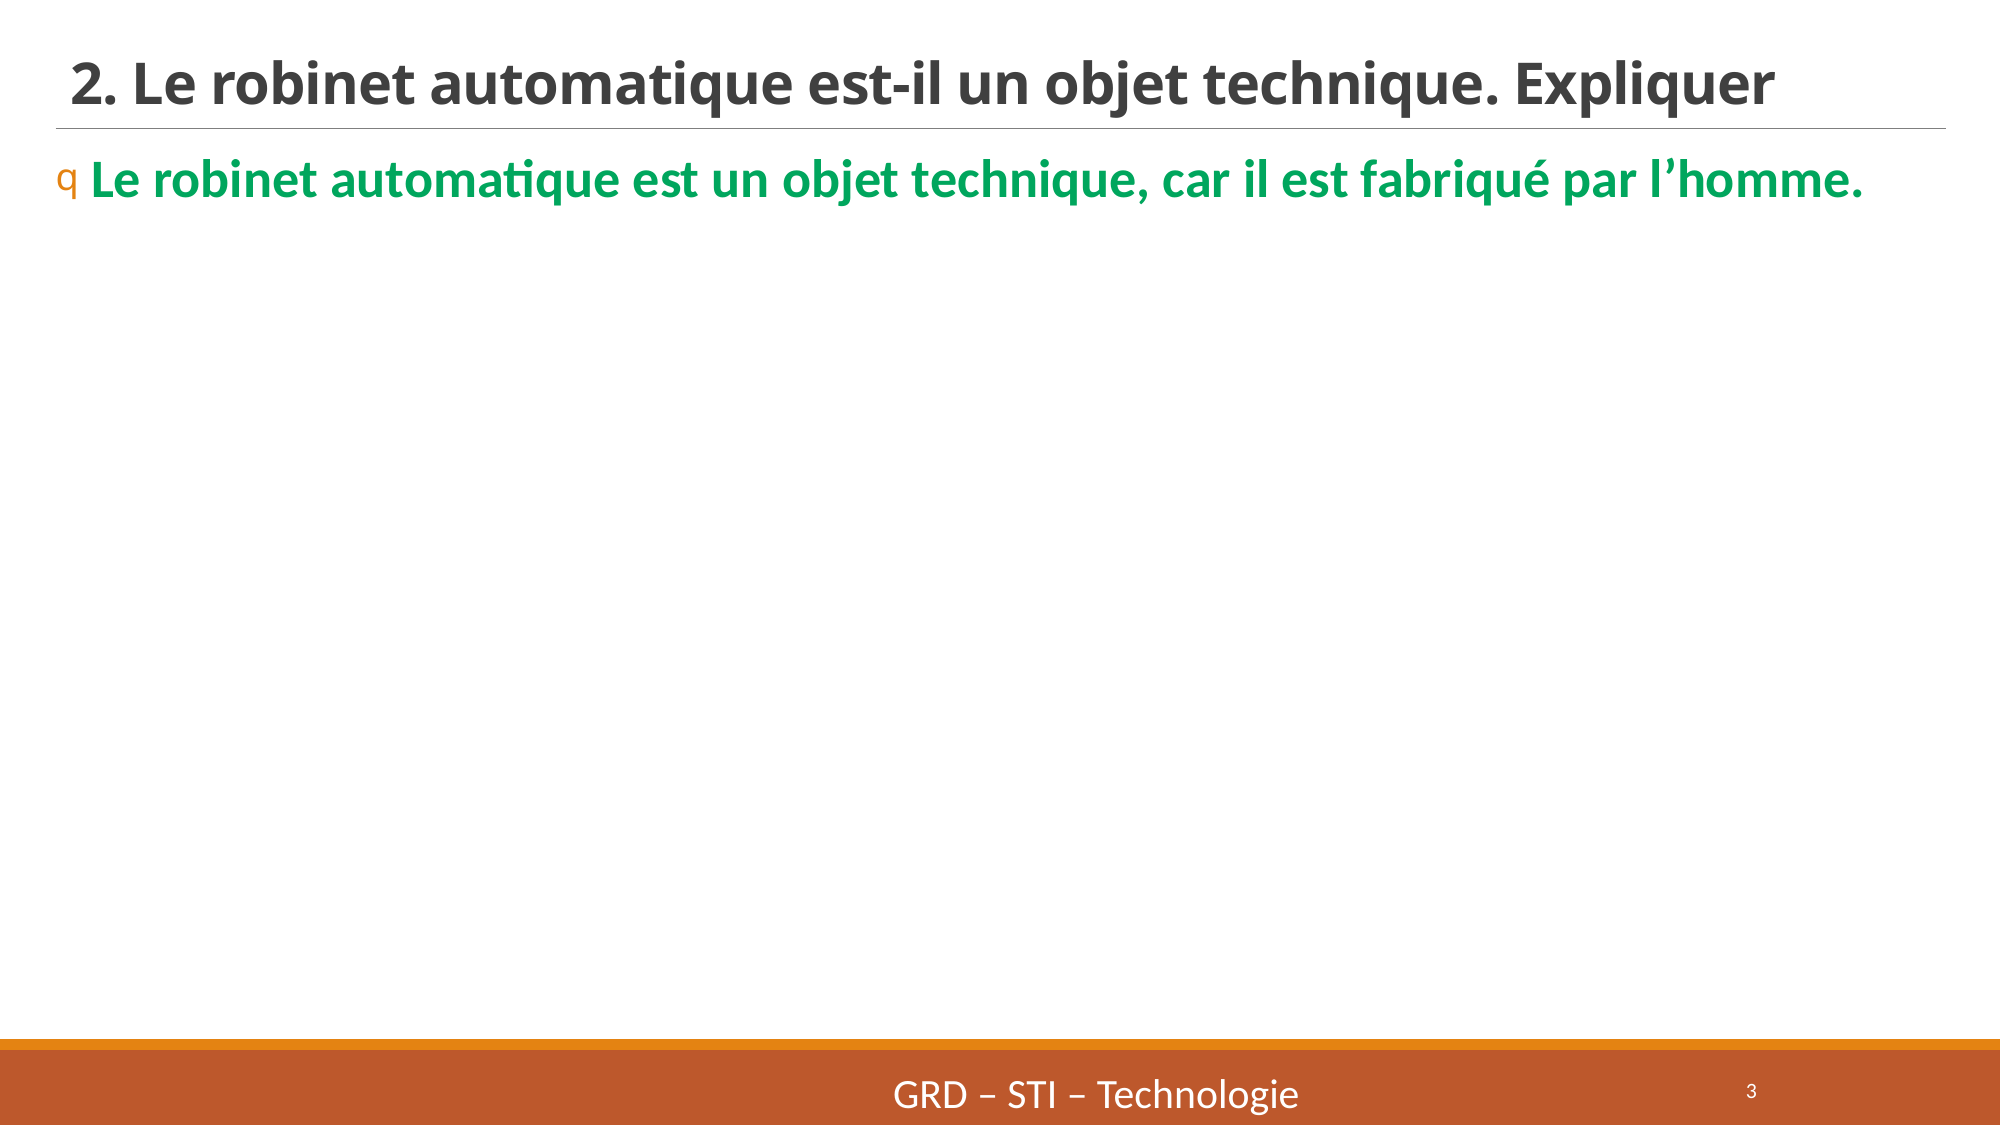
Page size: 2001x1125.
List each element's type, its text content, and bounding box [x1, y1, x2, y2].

list Le robinet automatique est un objet technique, car il est fabriqué par l’homme. [55, 148, 1949, 449]
title 2. Le robinet automatique est-il un objet technique. Expliquer [55, 0, 1949, 124]
